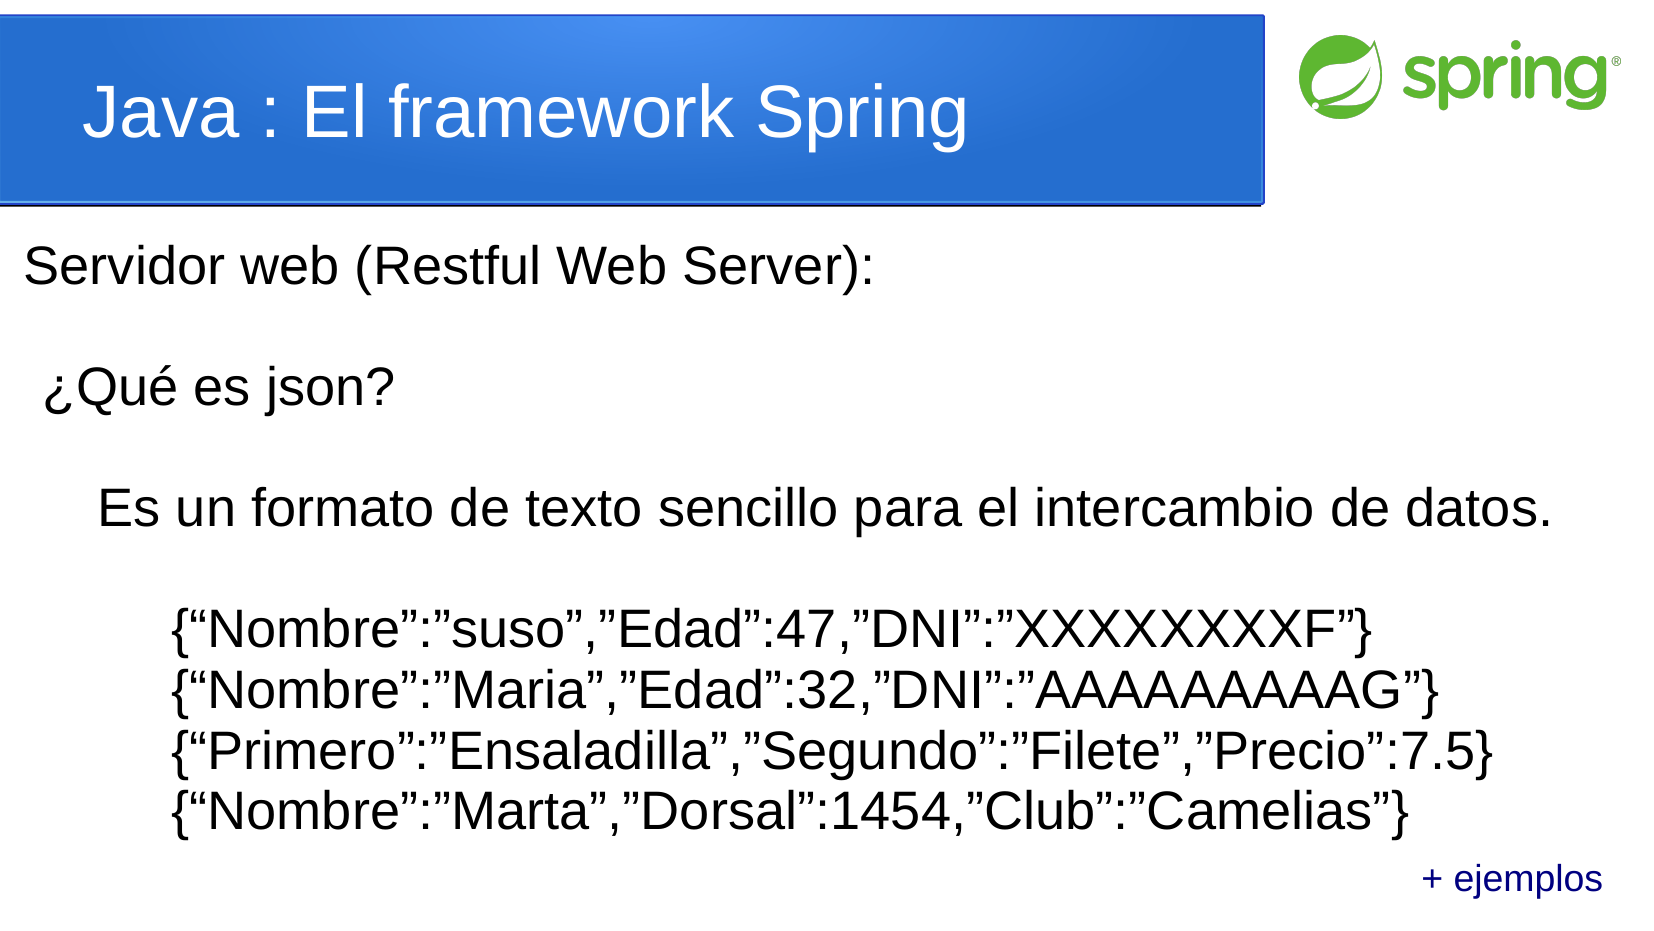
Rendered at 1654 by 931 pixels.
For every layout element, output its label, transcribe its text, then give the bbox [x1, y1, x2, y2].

picture [1299, 35, 1621, 119]
title Java : El framework Spring [82, 35, 1235, 175]
text_box + ejemplos [1406, 850, 1619, 908]
subtitle Servidor web (Restful Web Server): ¿Qué es json? Es un formato de texto sencillo para el intercambio de datos. {“Nombre”:”suso”,”Edad”:47,”DNI”:”XXXXXXXXF”} {“Nombre”:”Maria”,”Edad”:32,”DNI”:”AAAAAAAAAG”} {“Primero”:”Ensaladilla”,”Segundo”:”Filete”,”Precio”:7.5} {“Nombre”:”Marta”,”Dorsal”:1454,”Club”:”Camelias”} [23, 175, 1642, 931]
